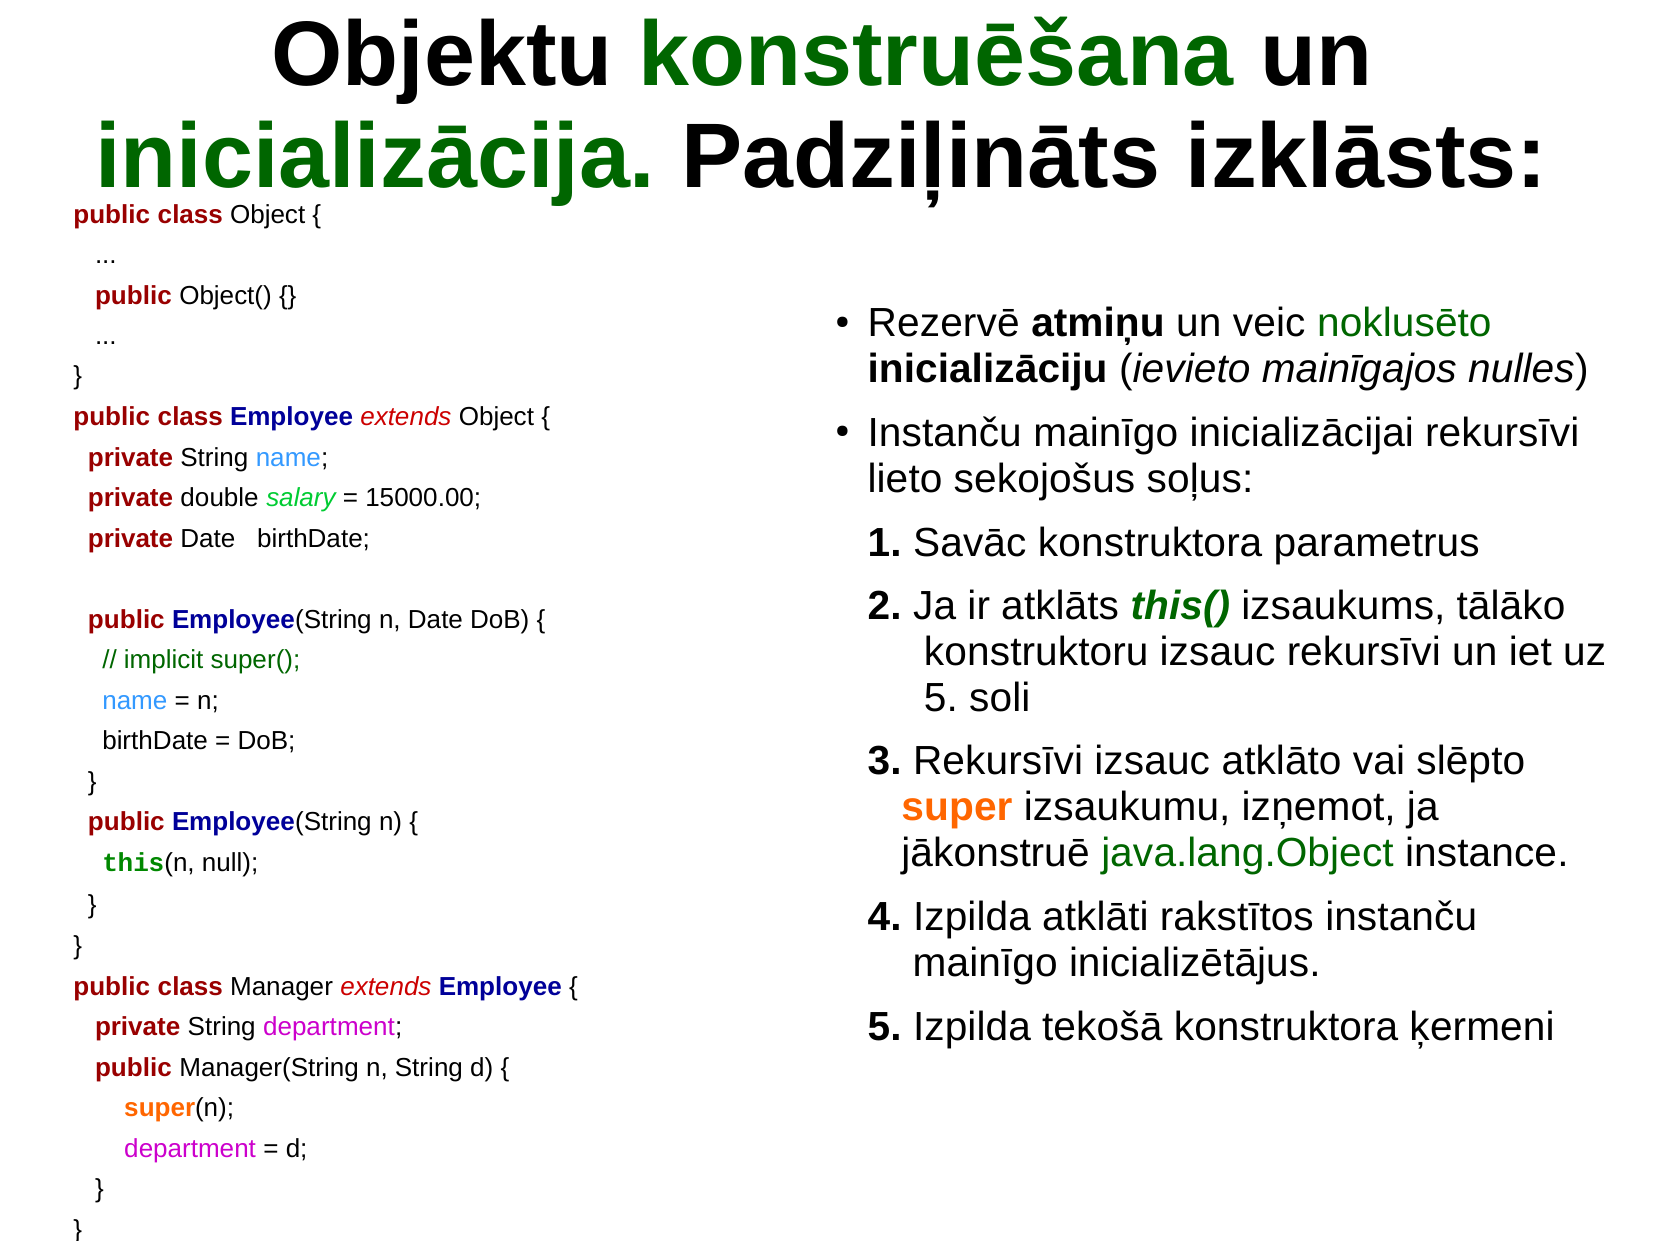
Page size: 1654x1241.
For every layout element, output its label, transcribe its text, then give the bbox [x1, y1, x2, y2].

list public class Object { ... public Object() {} ... } public class Employee extends Object { private String name; private double salary = 15000.00; private Date birthDate; public Employee(String n, Date DoB) { // implicit super(); name = n; birthDate = DoB; } public Employee(String n) { this(n, null); } } public class Manager extends Employee { private String department; public Manager(String n, String d) { super(n); department = d; } } [45, 199, 1445, 1241]
list Rezervē atmiņu un veic noklusēto inicializāciju (ievieto mainīgajos nulles) Instanču mainīgo inicializācijai rekursīvi lieto sekojošus soļus: 1. Savāc konstruktora parametrus 2. Ja ir atklāts this() izsaukums, tālāko konstruktoru izsauc rekursīvi un iet uz 5. soli 3. Rekursīvi izsauc atklāto vai slēpto super izsaukumu, izņemot, ja jākonstruē java.lang.Object instance. 4. Izpilda atklāti rakstītos instanču mainīgo inicializētājus. 5. Izpilda tekošā konstruktora ķermeni [1445, 299, 1623, 1061]
title Objektu konstruēšana un inicializācija. Padziļināts izklāsts: [77, 1, 1567, 209]
